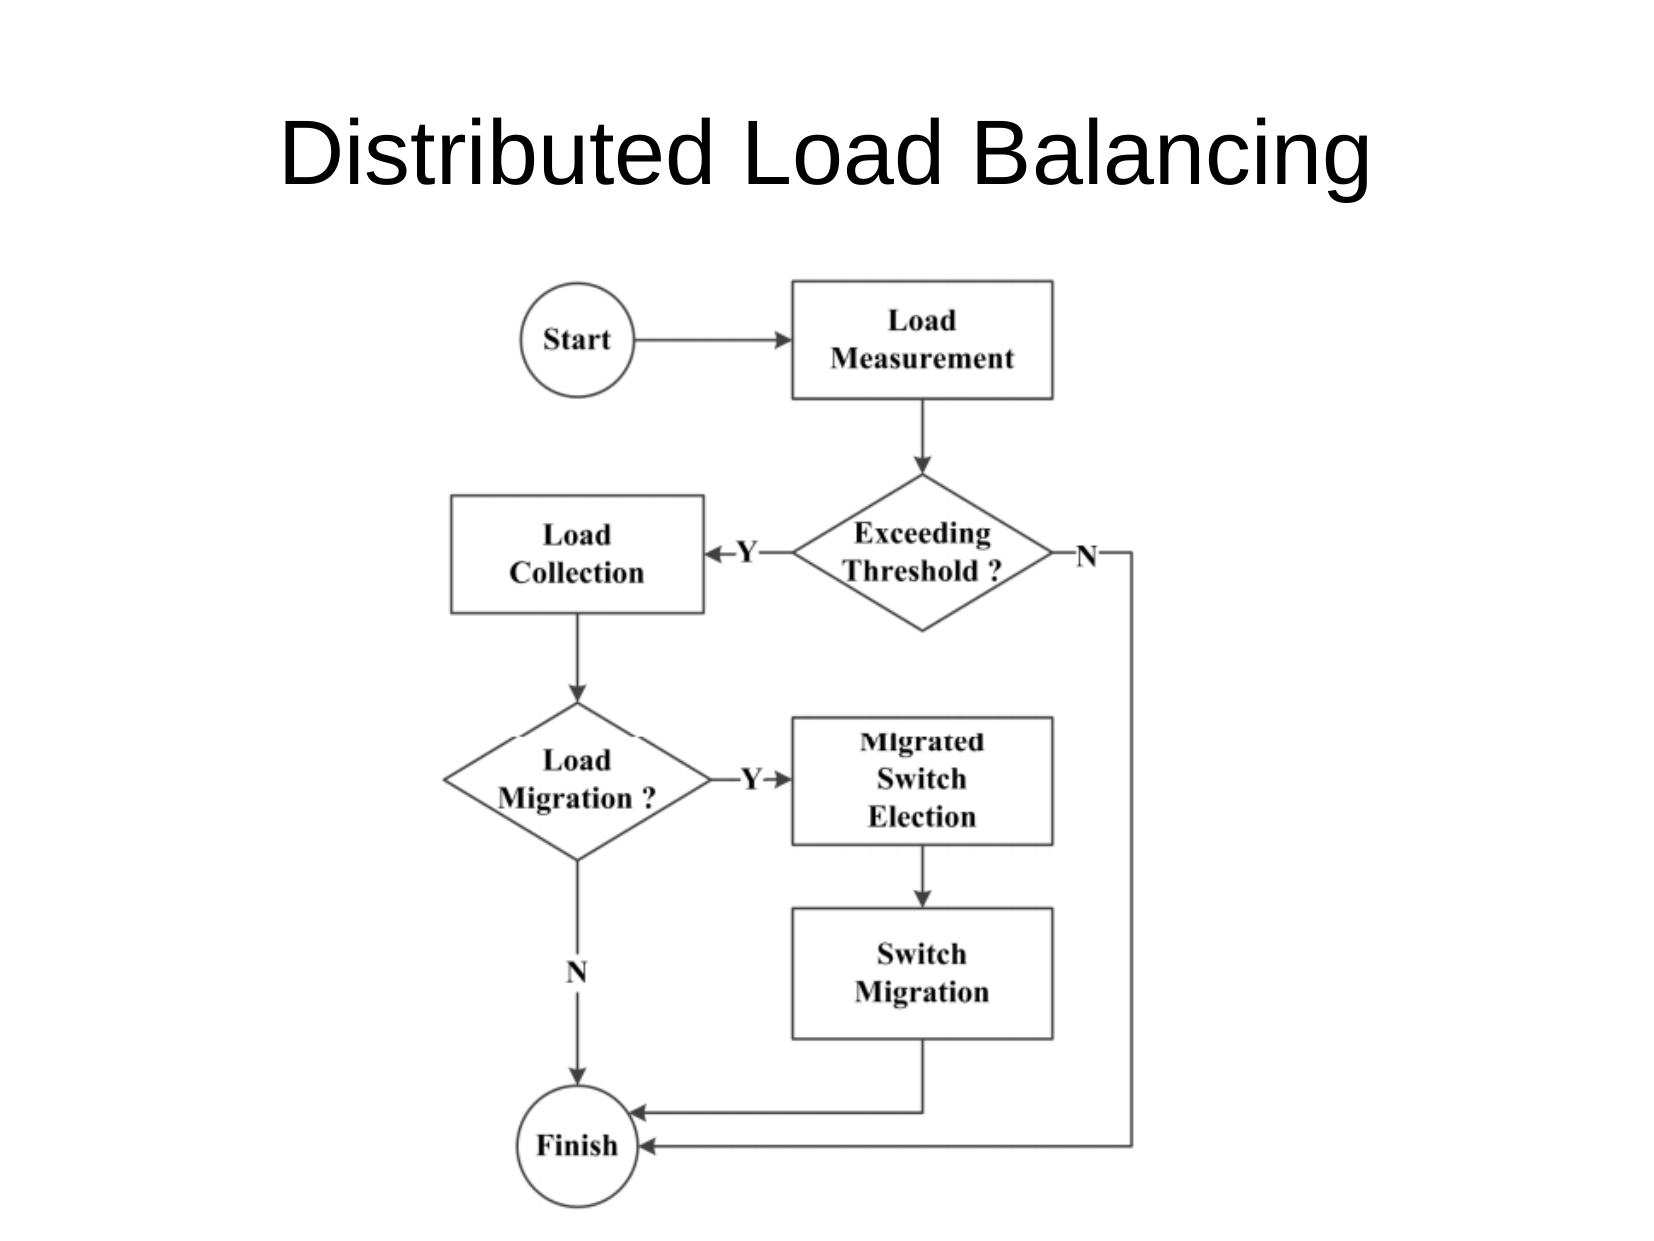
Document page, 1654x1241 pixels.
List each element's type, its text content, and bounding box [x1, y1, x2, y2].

picture [437, 259, 1149, 1217]
title Distributed Load Balancing [82, 49, 1571, 257]
